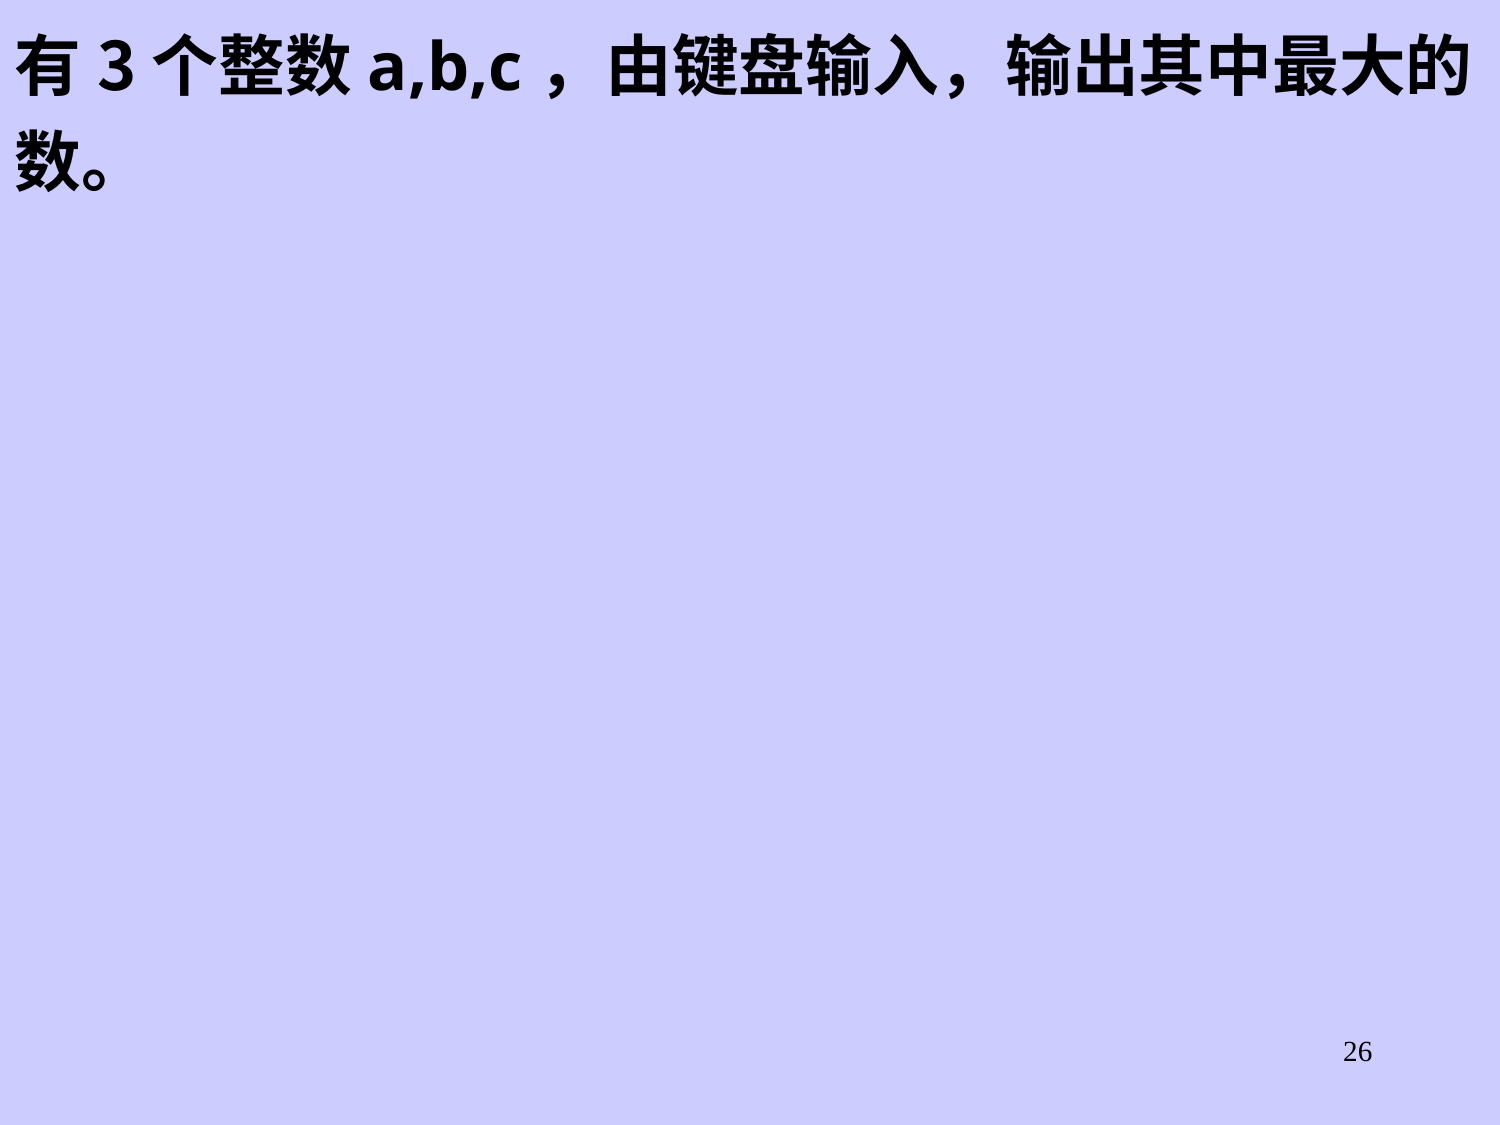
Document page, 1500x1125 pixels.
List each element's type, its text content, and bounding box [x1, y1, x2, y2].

text_box 有3个整数a,b,c，由键盘输入，输出其中最大的数。 [0, 0, 1500, 208]
text_box <编号> [1074, 1025, 1388, 1101]
